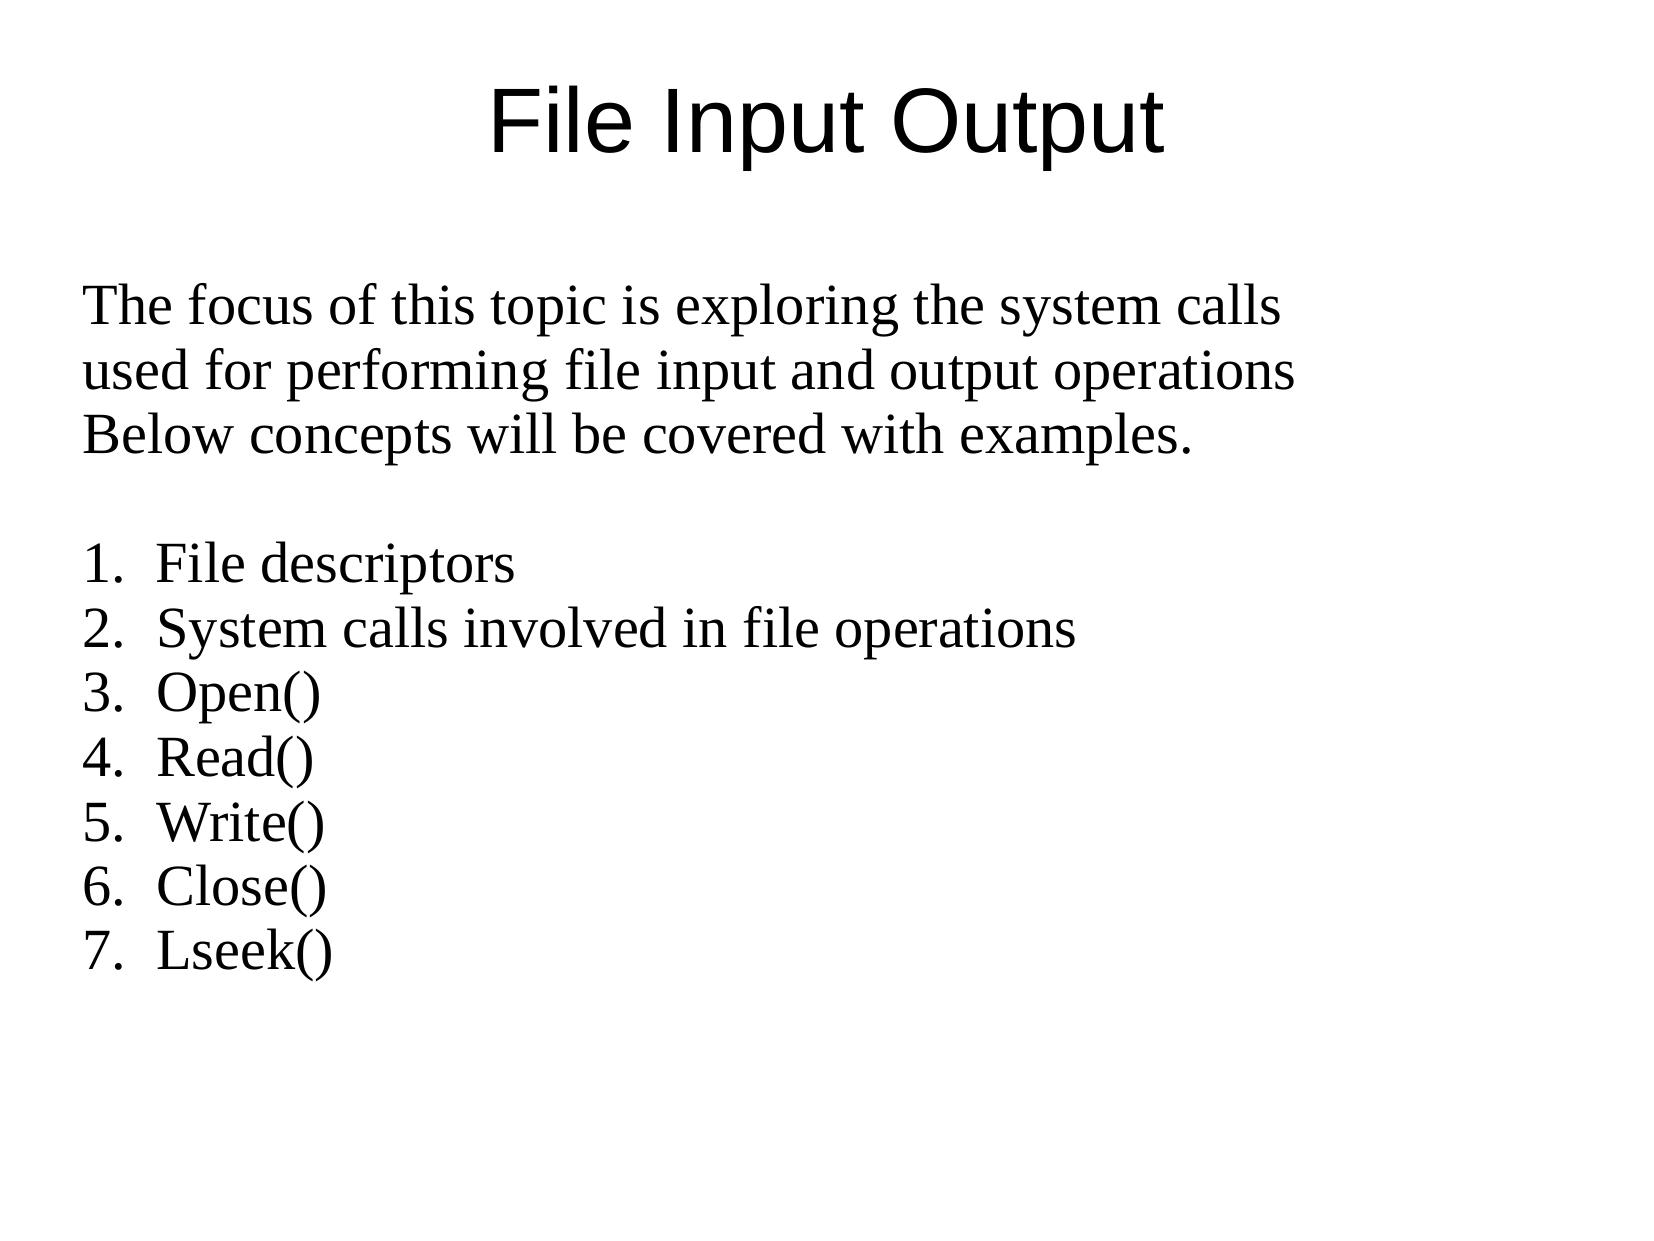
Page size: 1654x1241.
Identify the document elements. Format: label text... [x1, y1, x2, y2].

title File Input Output [82, 17, 1571, 225]
subtitle The focus of this topic is exploring the system calls used for performing file input and output operations Below concepts will be covered with examples. 1. File descriptors 2. System calls involved in file operations 3. Open() 4. Read() 5. Write() 6. Close() 7. Lseek() [82, 240, 1571, 1144]
